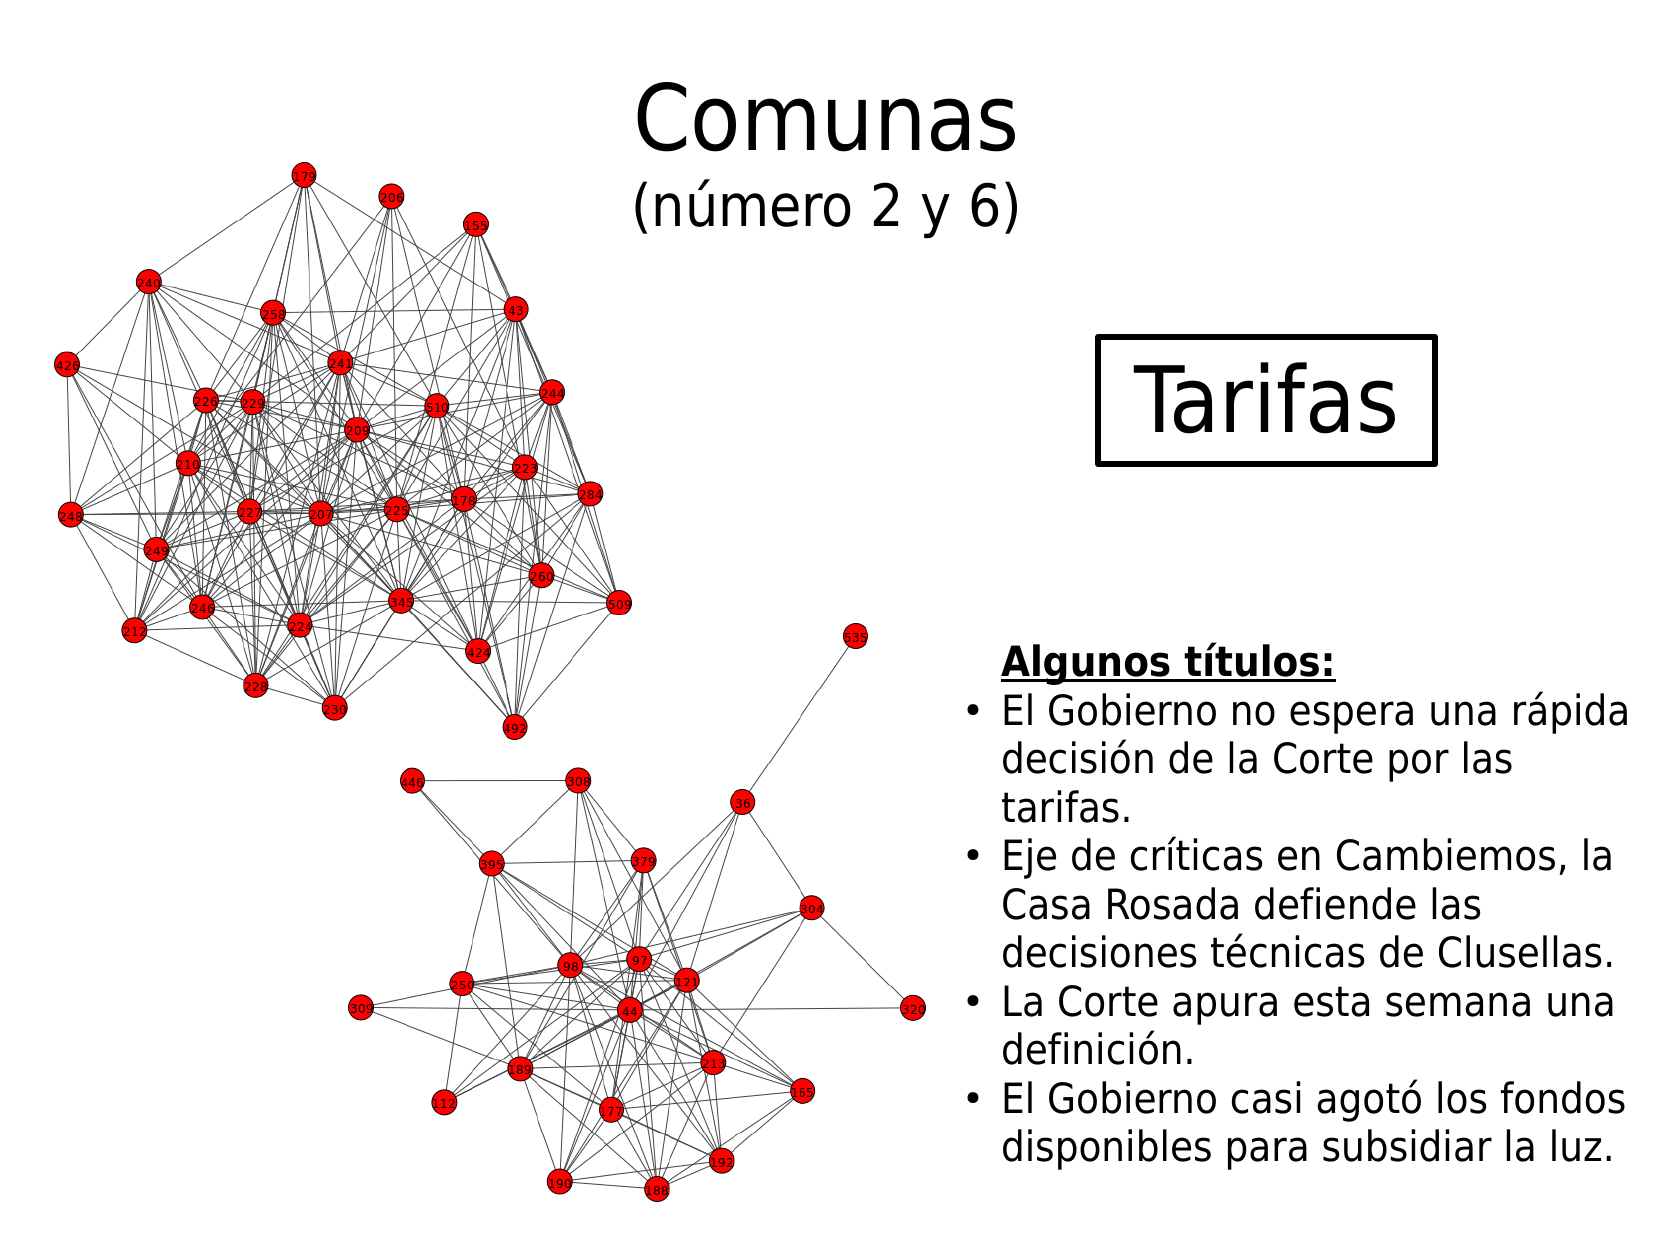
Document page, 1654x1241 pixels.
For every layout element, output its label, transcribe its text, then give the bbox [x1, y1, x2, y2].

text_box Tarifas [1098, 336, 1436, 465]
picture [47, 155, 932, 1208]
title Comunas (número 2 y 6) [82, 31, 1571, 275]
text_box Algunos títulos: El Gobierno no espera una rápida decisión de la Corte por las tarifas. Eje de críticas en Cambiemos, la Casa Rosada defiende las decisiones técnicas de Clusellas. La Corte apura esta semana una definición. El Gobierno casi agotó los fondos disponibles para subsidiar la luz. [950, 630, 1649, 1185]
